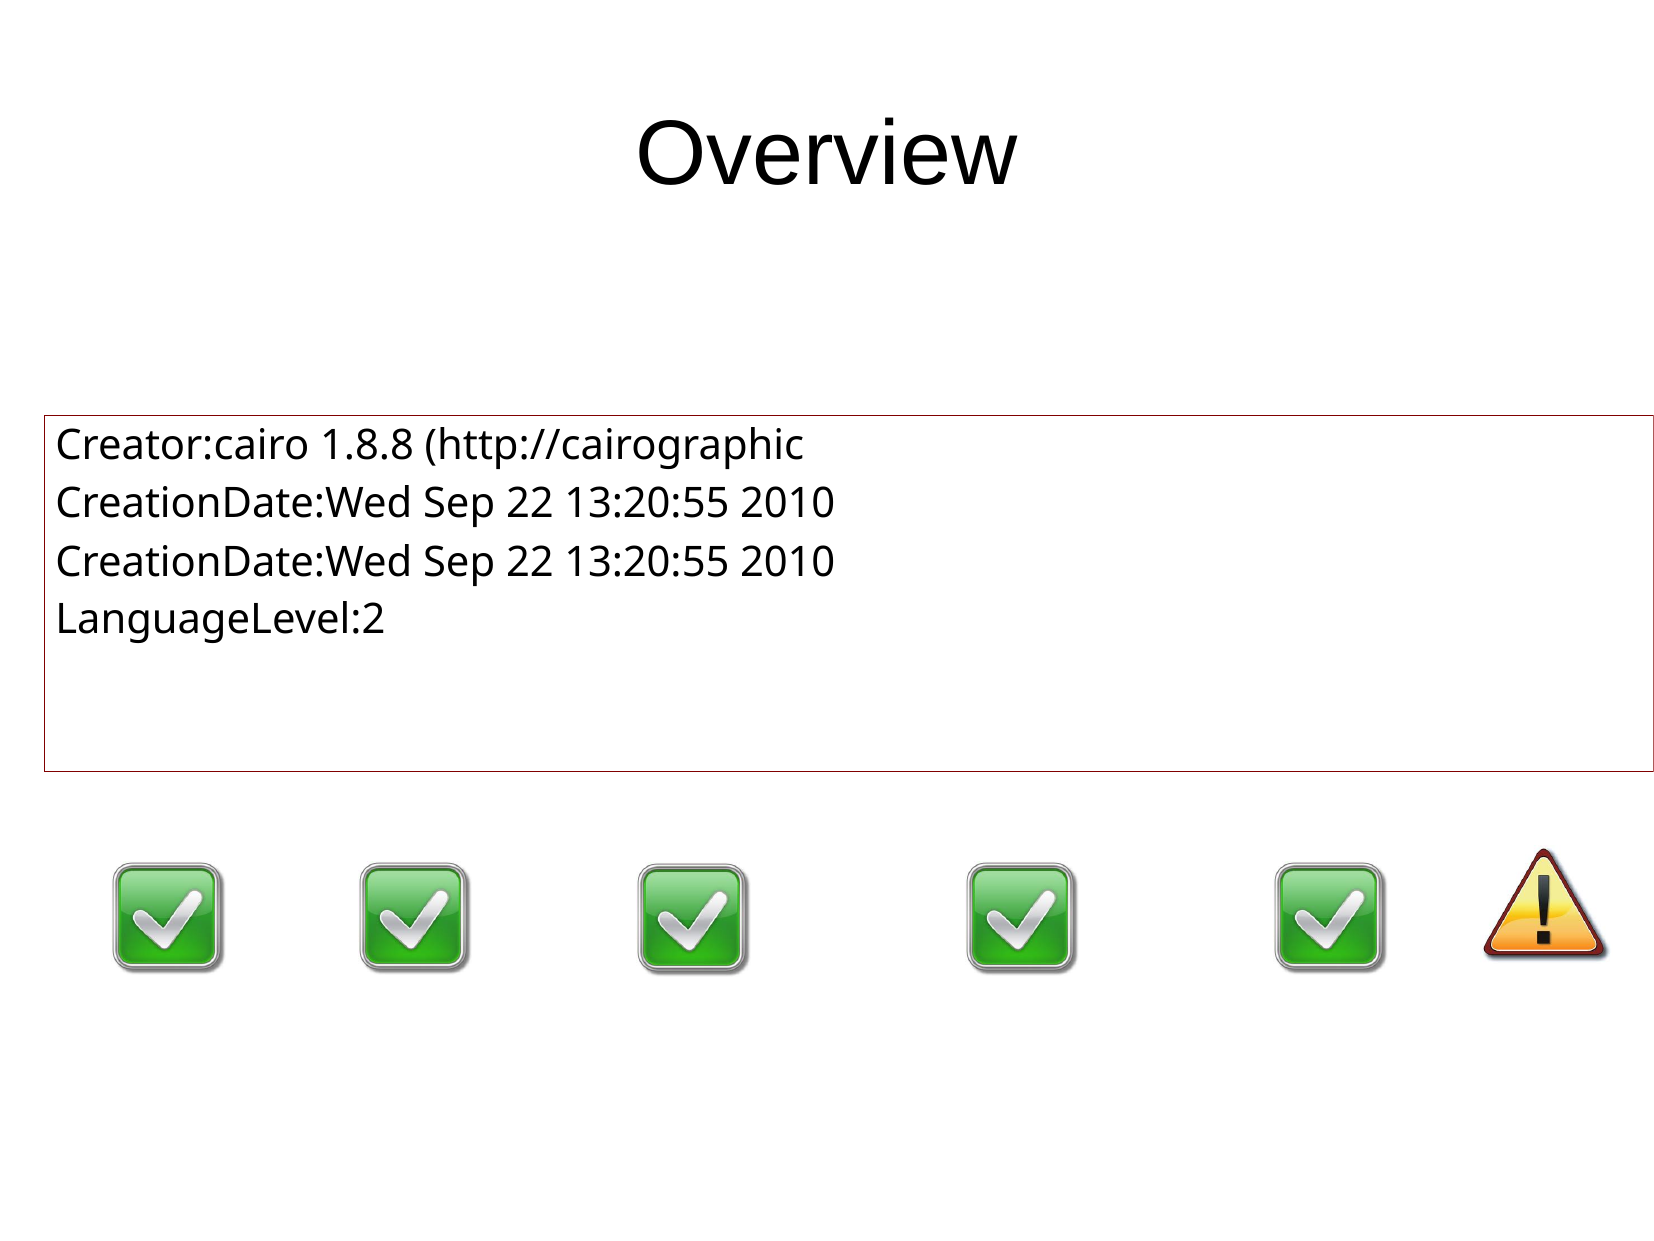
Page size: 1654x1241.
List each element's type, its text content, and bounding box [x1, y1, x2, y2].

title Overview [82, 56, 1571, 250]
picture [1273, 861, 1388, 976]
picture [358, 861, 472, 976]
picture [41, 412, 1654, 772]
picture [111, 861, 226, 976]
picture [965, 861, 1079, 976]
picture [636, 862, 751, 977]
picture [1480, 845, 1613, 964]
